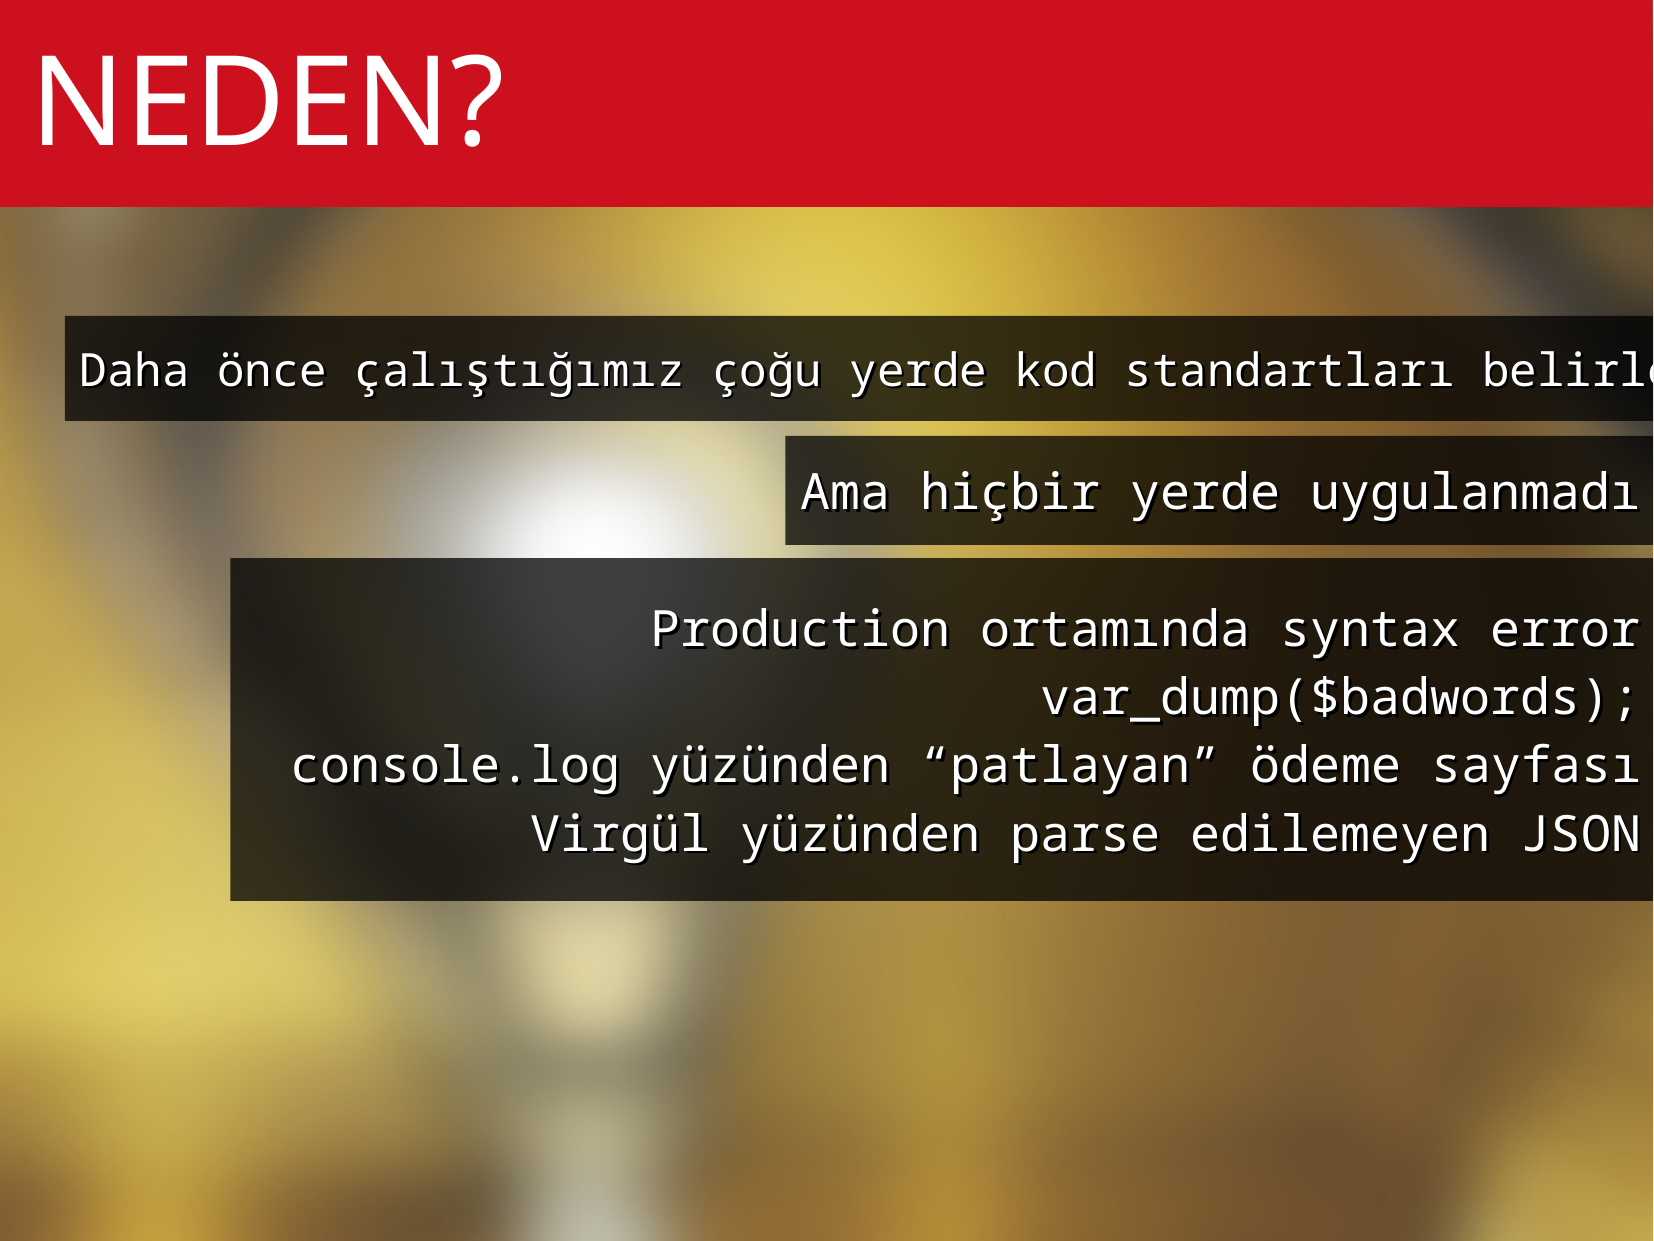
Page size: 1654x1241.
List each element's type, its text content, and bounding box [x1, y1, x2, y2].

picture [0, 0, 1654, 1241]
text_box Production ortamında syntax error var_dump($badwords); console.log yüzünden “patlayan” ödeme sayfası Virgül yüzünden parse edilemeyen JSON [230, 558, 1653, 901]
text_box Ama hiçbir yerde uygulanmadı [785, 435, 1653, 545]
title NEDEN? [0, 0, 1653, 207]
text_box Daha önce çalıştığımız çoğu yerde kod standartları belirlendi [64, 315, 1653, 421]
